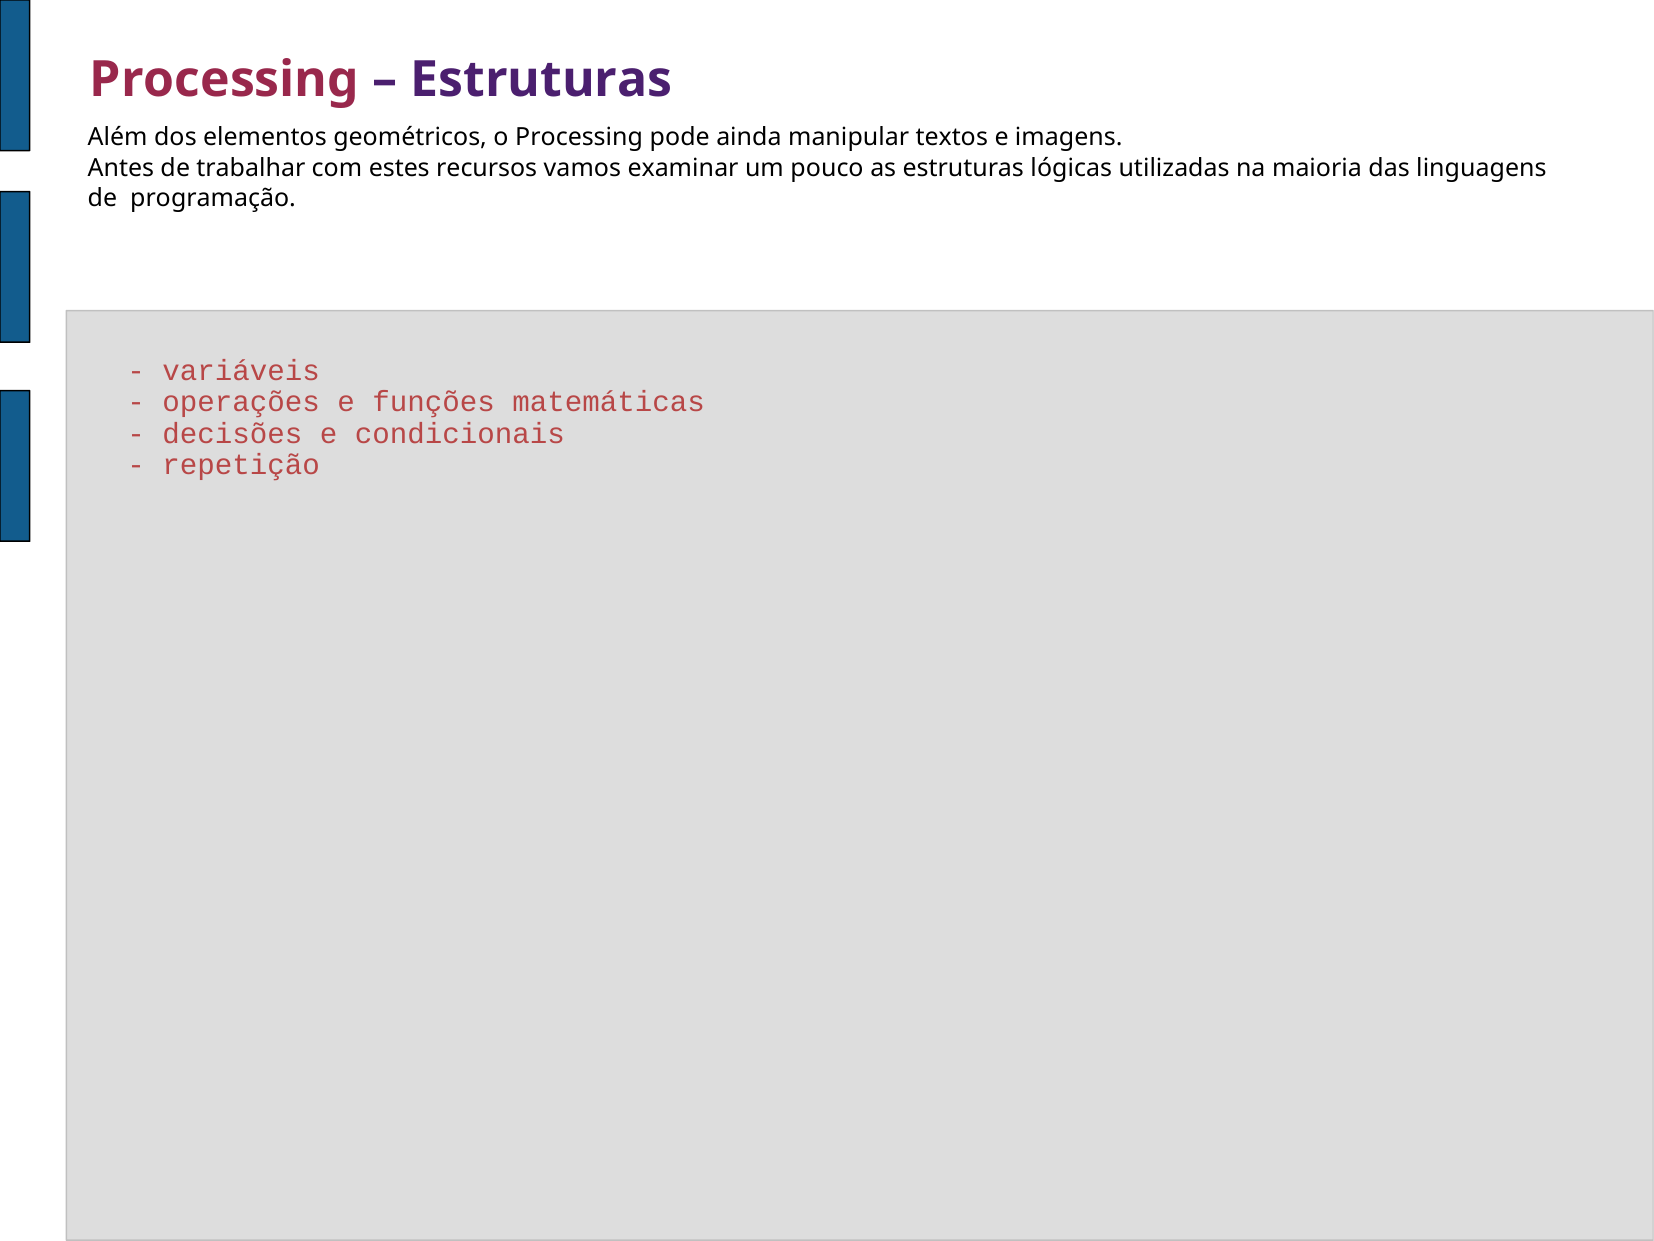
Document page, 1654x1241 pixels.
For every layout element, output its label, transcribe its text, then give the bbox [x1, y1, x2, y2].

text_box - variáveis - operações e funções matemáticas - decisões e condicionais - repetição [112, 345, 1543, 1111]
text_box Processing – Estruturas [74, 37, 1000, 112]
text_box Além dos elementos geométricos, o Processing pode ainda manipular textos e imagens. Antes de trabalhar com estes recursos vamos examinar um pouco as estruturas lógicas utilizadas na maioria das linguagens de programação. [72, 112, 1613, 263]
